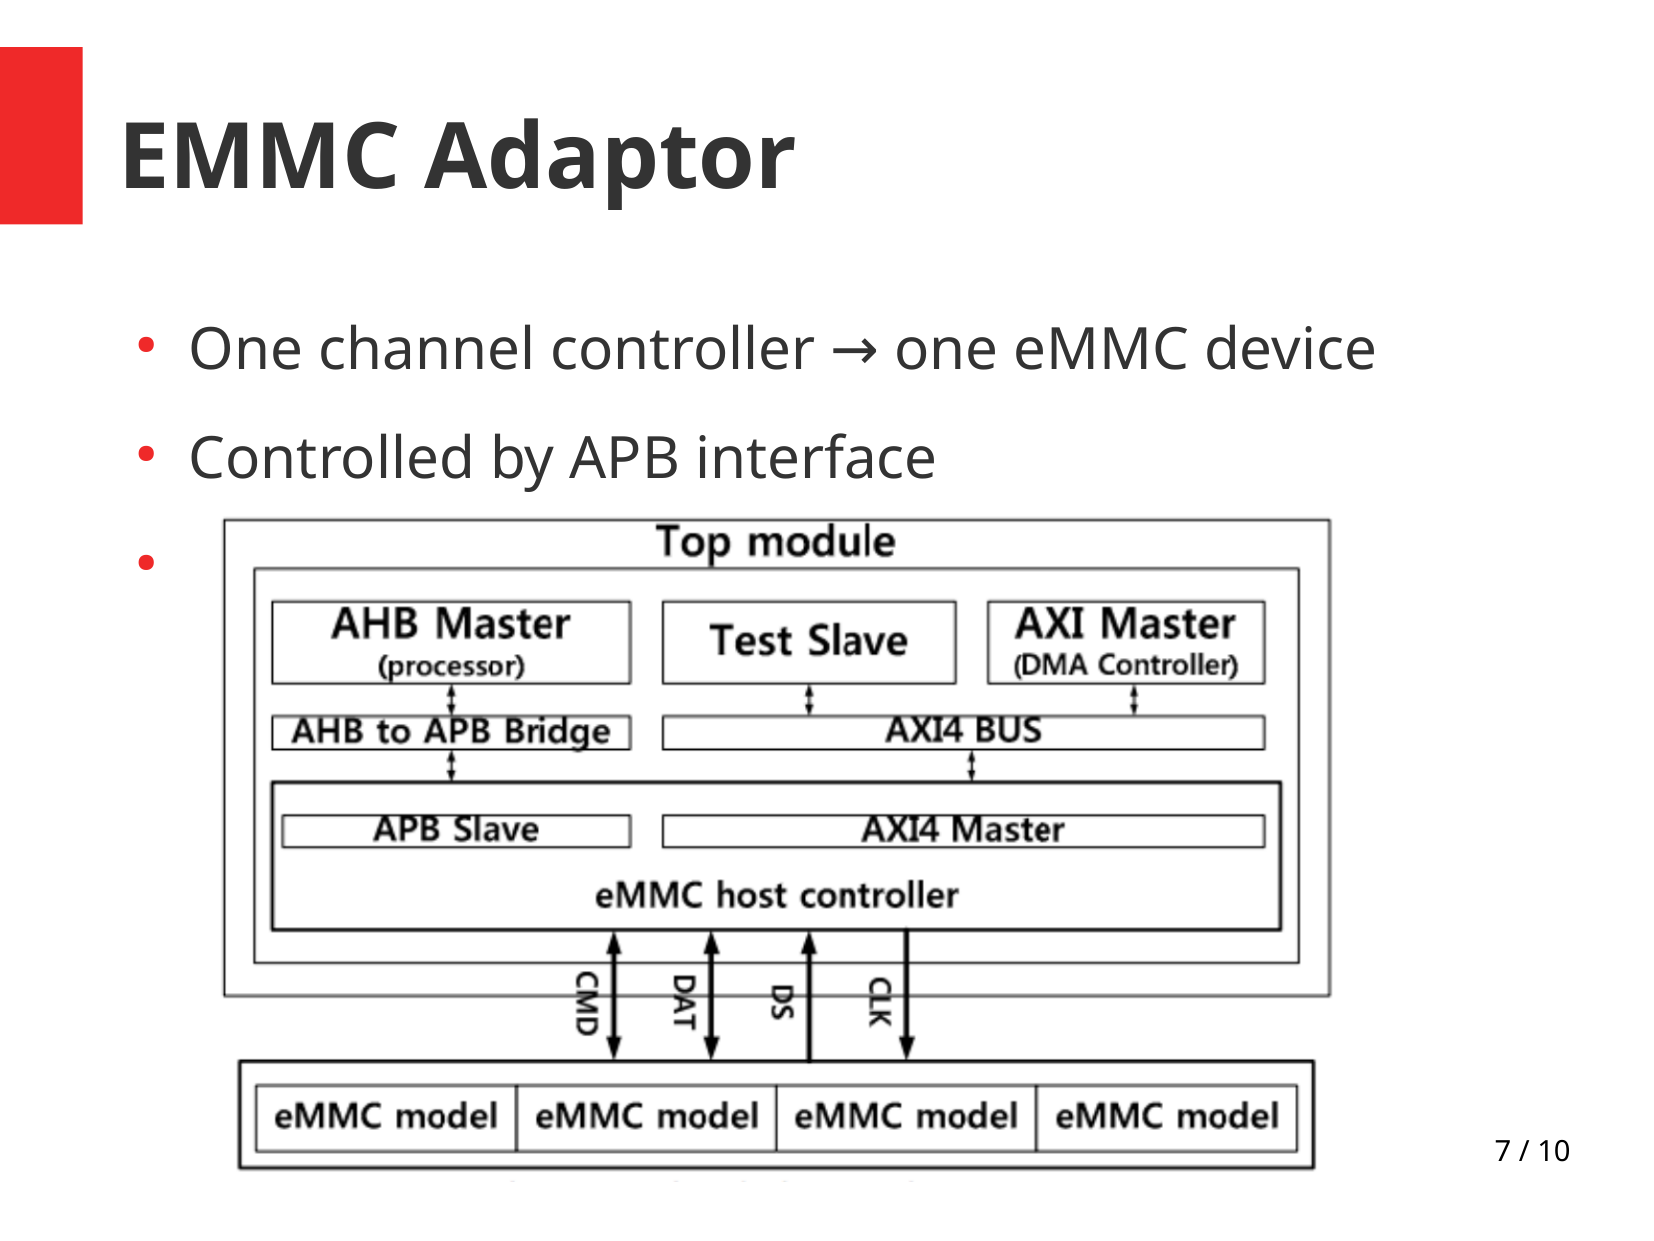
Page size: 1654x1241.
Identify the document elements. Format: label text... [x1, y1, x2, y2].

picture [200, 508, 1335, 1182]
list One channel controller → one eMMC device Controlled by APB interface [118, 307, 1536, 1027]
title EMMC Adaptor [118, 49, 1571, 257]
